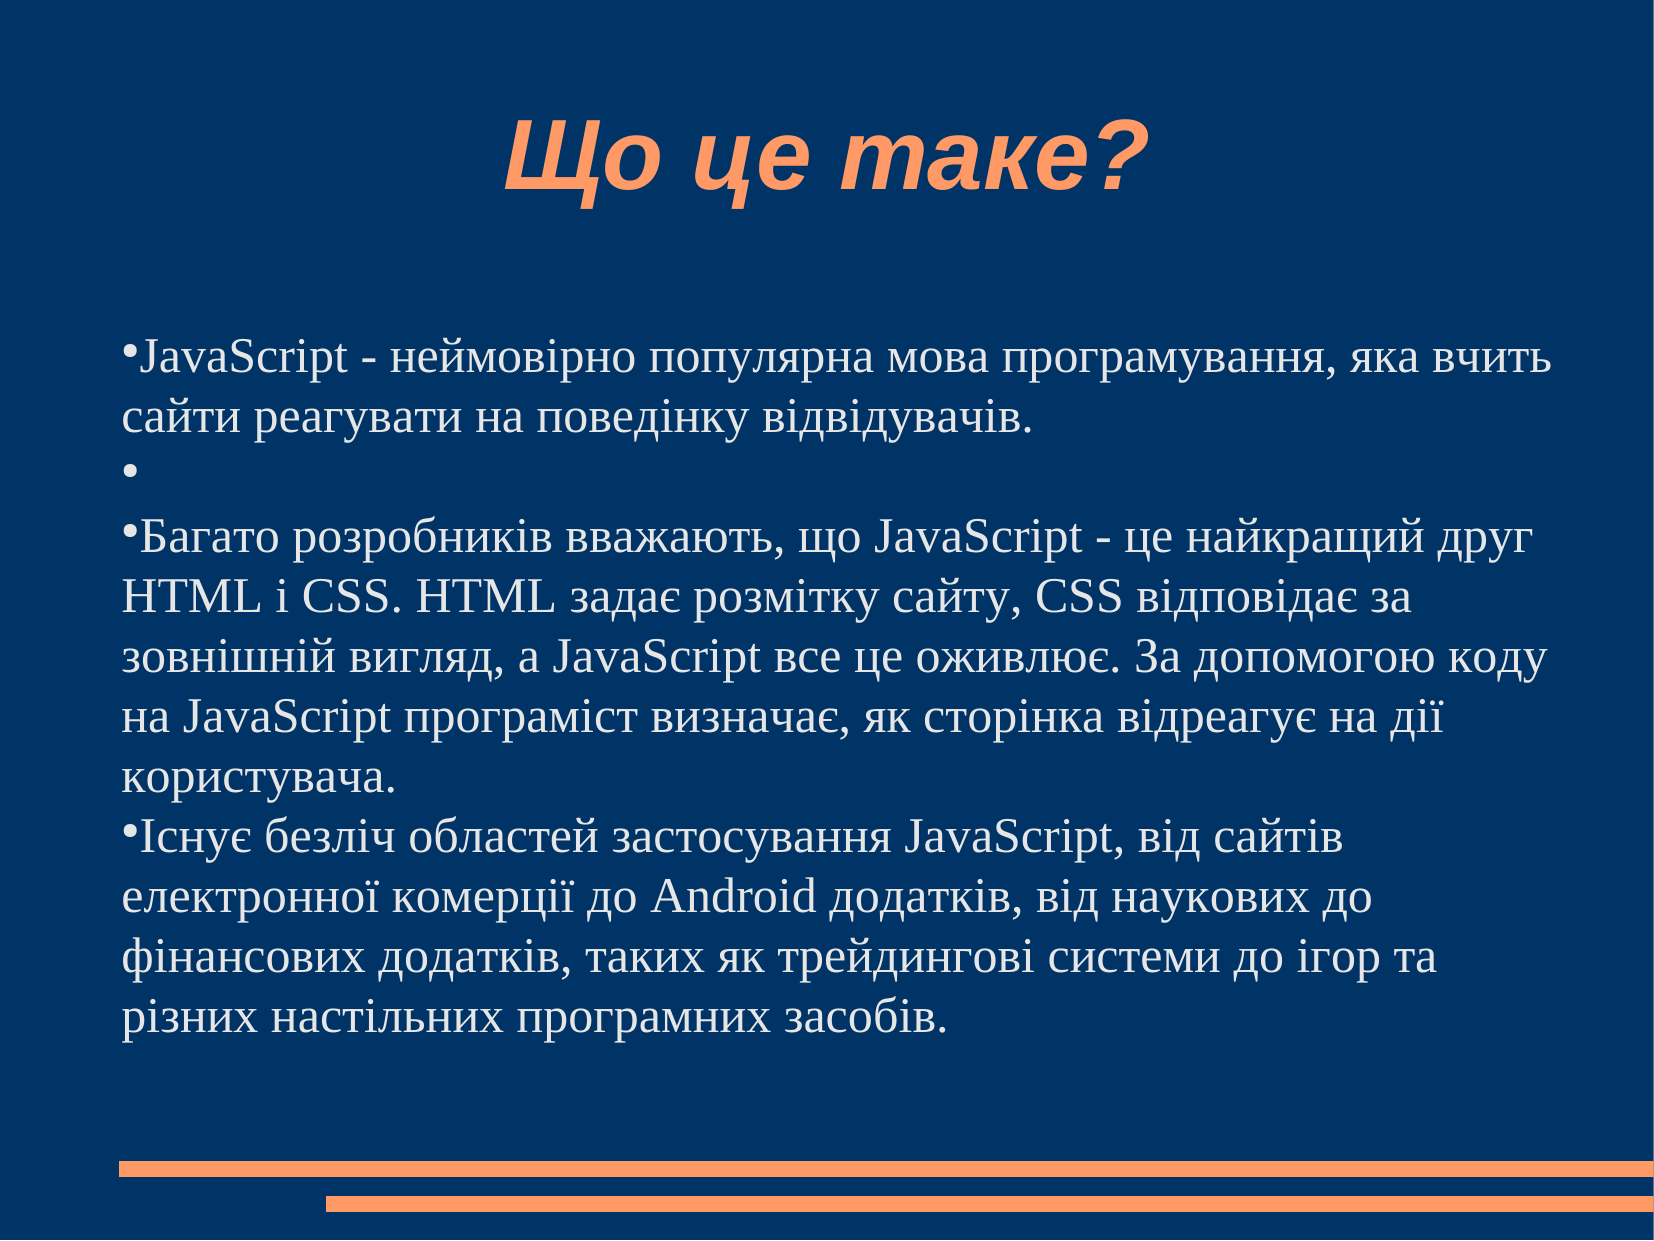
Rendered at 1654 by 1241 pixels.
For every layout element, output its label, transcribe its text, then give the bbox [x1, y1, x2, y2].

list JavaScript - неймовірно популярна мова програмування, яка вчить сайти реагувати на поведінку відвідувачів. Багато розробників вважають, що JavaScript - це найкращий друг HTML і CSS. HTML задає розмітку сайту, CSS відповідає за зовнішній вигляд, а JavaScript все це оживлює. За допомогою коду на JavaScript програміст визначає, як сторінка відреагує на дії користувача. Існує безліч областей застосування JavaScript, від сайтів електронної комерції до Android додатків, від наукових до фінансових додатків, таких як трейдингові системи до ігор та різних настільних програмних засобів. [121, 322, 1561, 1132]
title Що це таке? [121, 46, 1534, 254]
